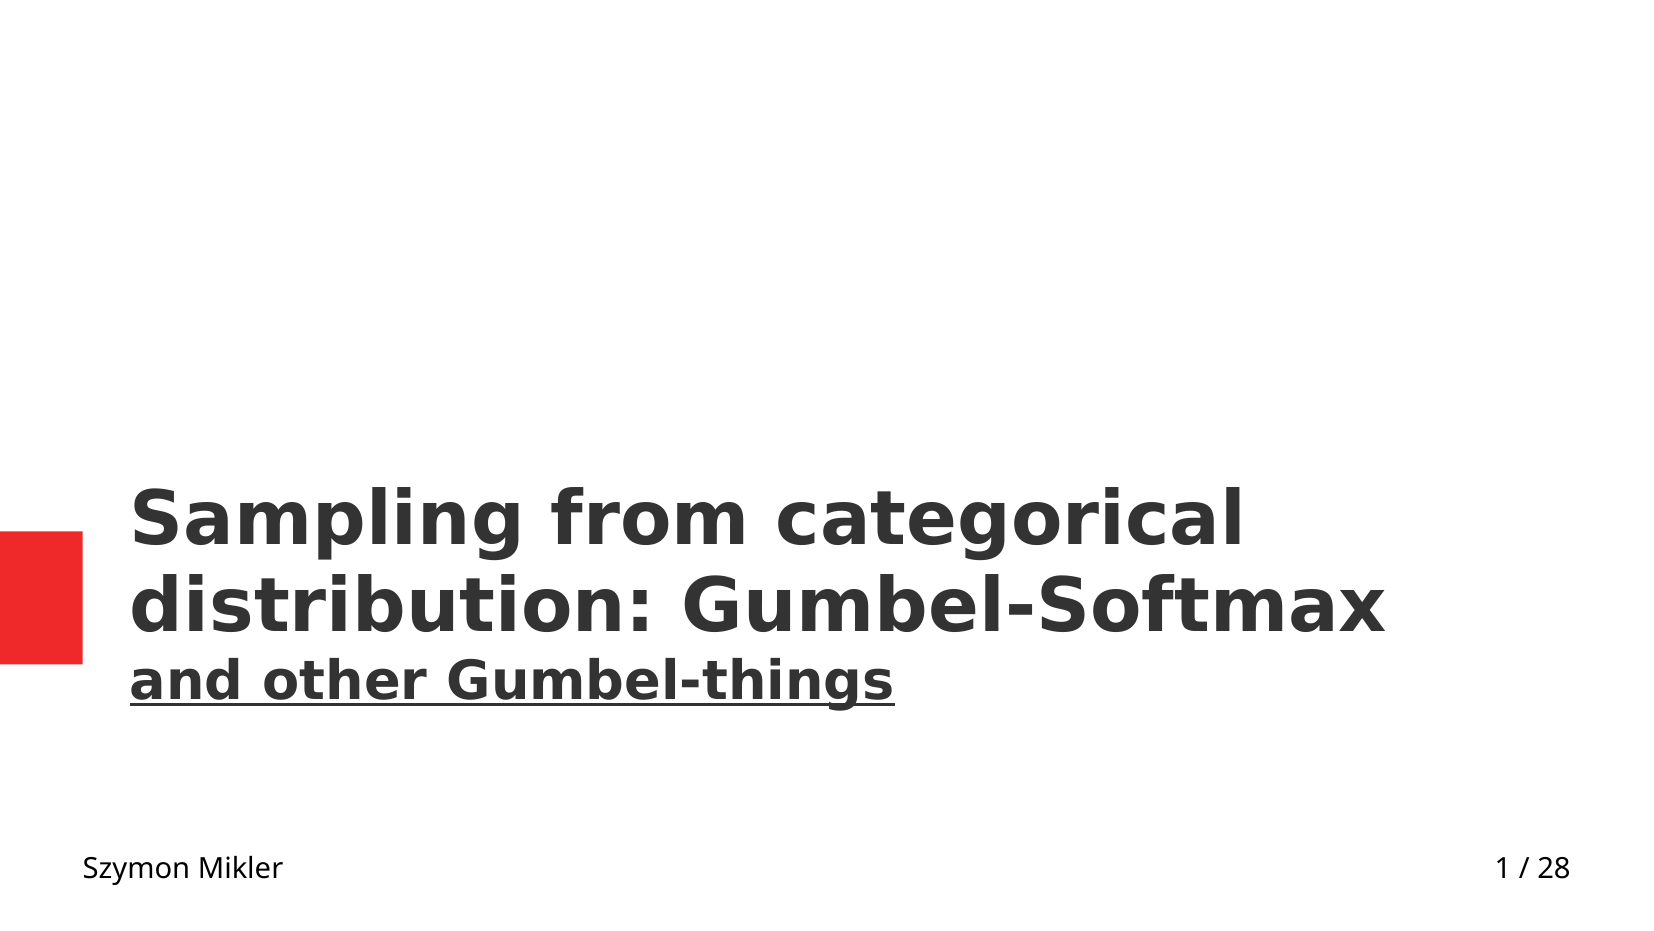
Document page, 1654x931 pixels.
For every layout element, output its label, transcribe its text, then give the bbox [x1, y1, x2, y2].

title Sampling from categorical distribution: Gumbel-Softmax and other Gumbel-things [129, 462, 1619, 725]
